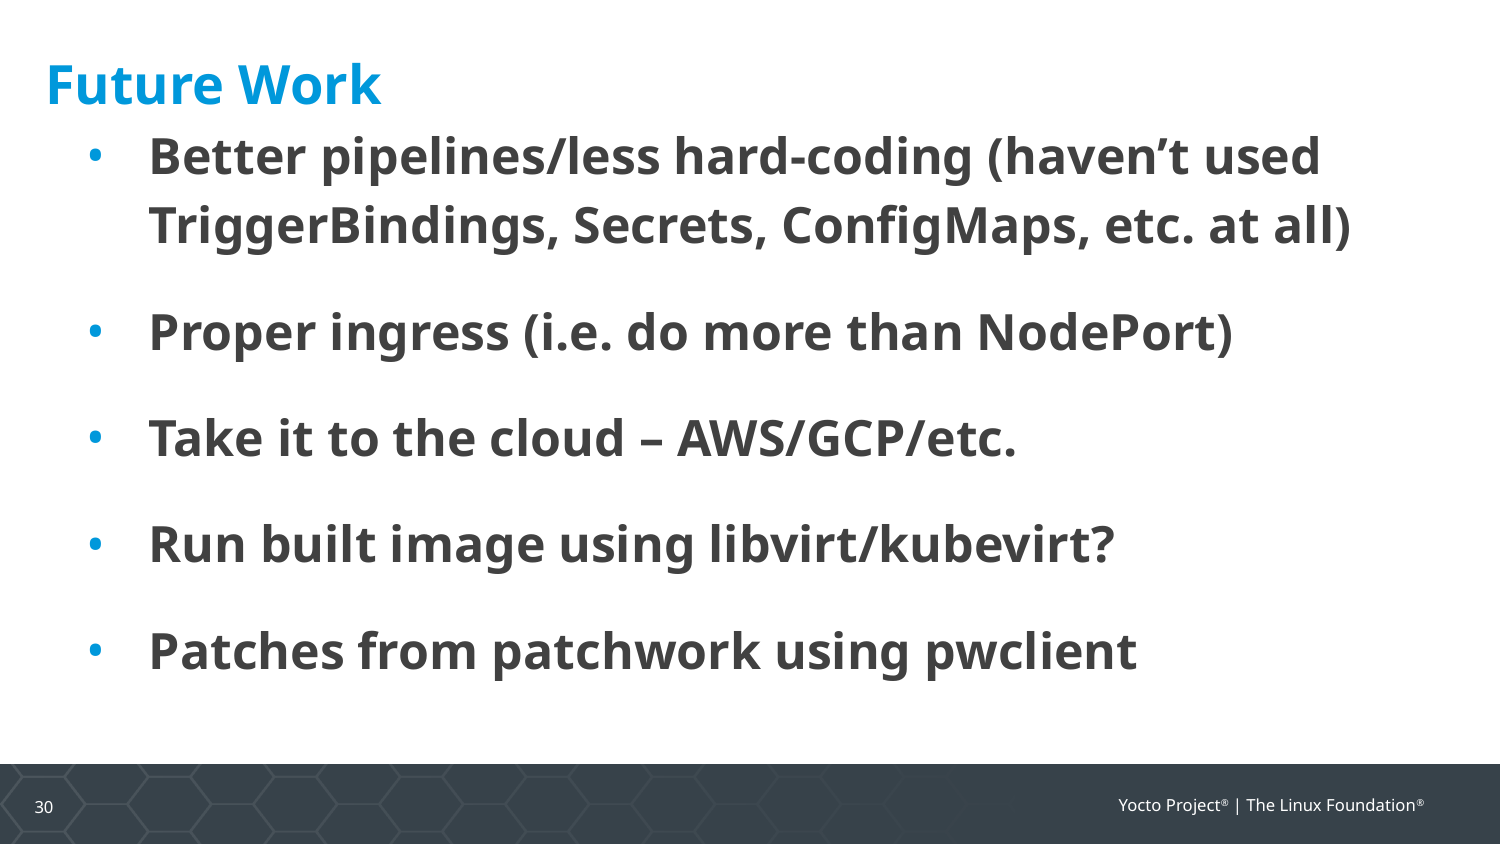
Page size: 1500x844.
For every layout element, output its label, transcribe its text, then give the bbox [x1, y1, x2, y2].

list Better pipelines/less hard-coding (haven’t used TriggerBindings, Secrets, ConfigMaps, etc. at all) Proper ingress (i.e. do more than NodePort) Take it to the cloud – AWS/GCP/etc. Run built image using libvirt/kubevirt? Patches from patchwork using pwclient [73, 115, 1425, 734]
title Future Work [44, 50, 1395, 160]
picture [0, 0, 1500, 844]
